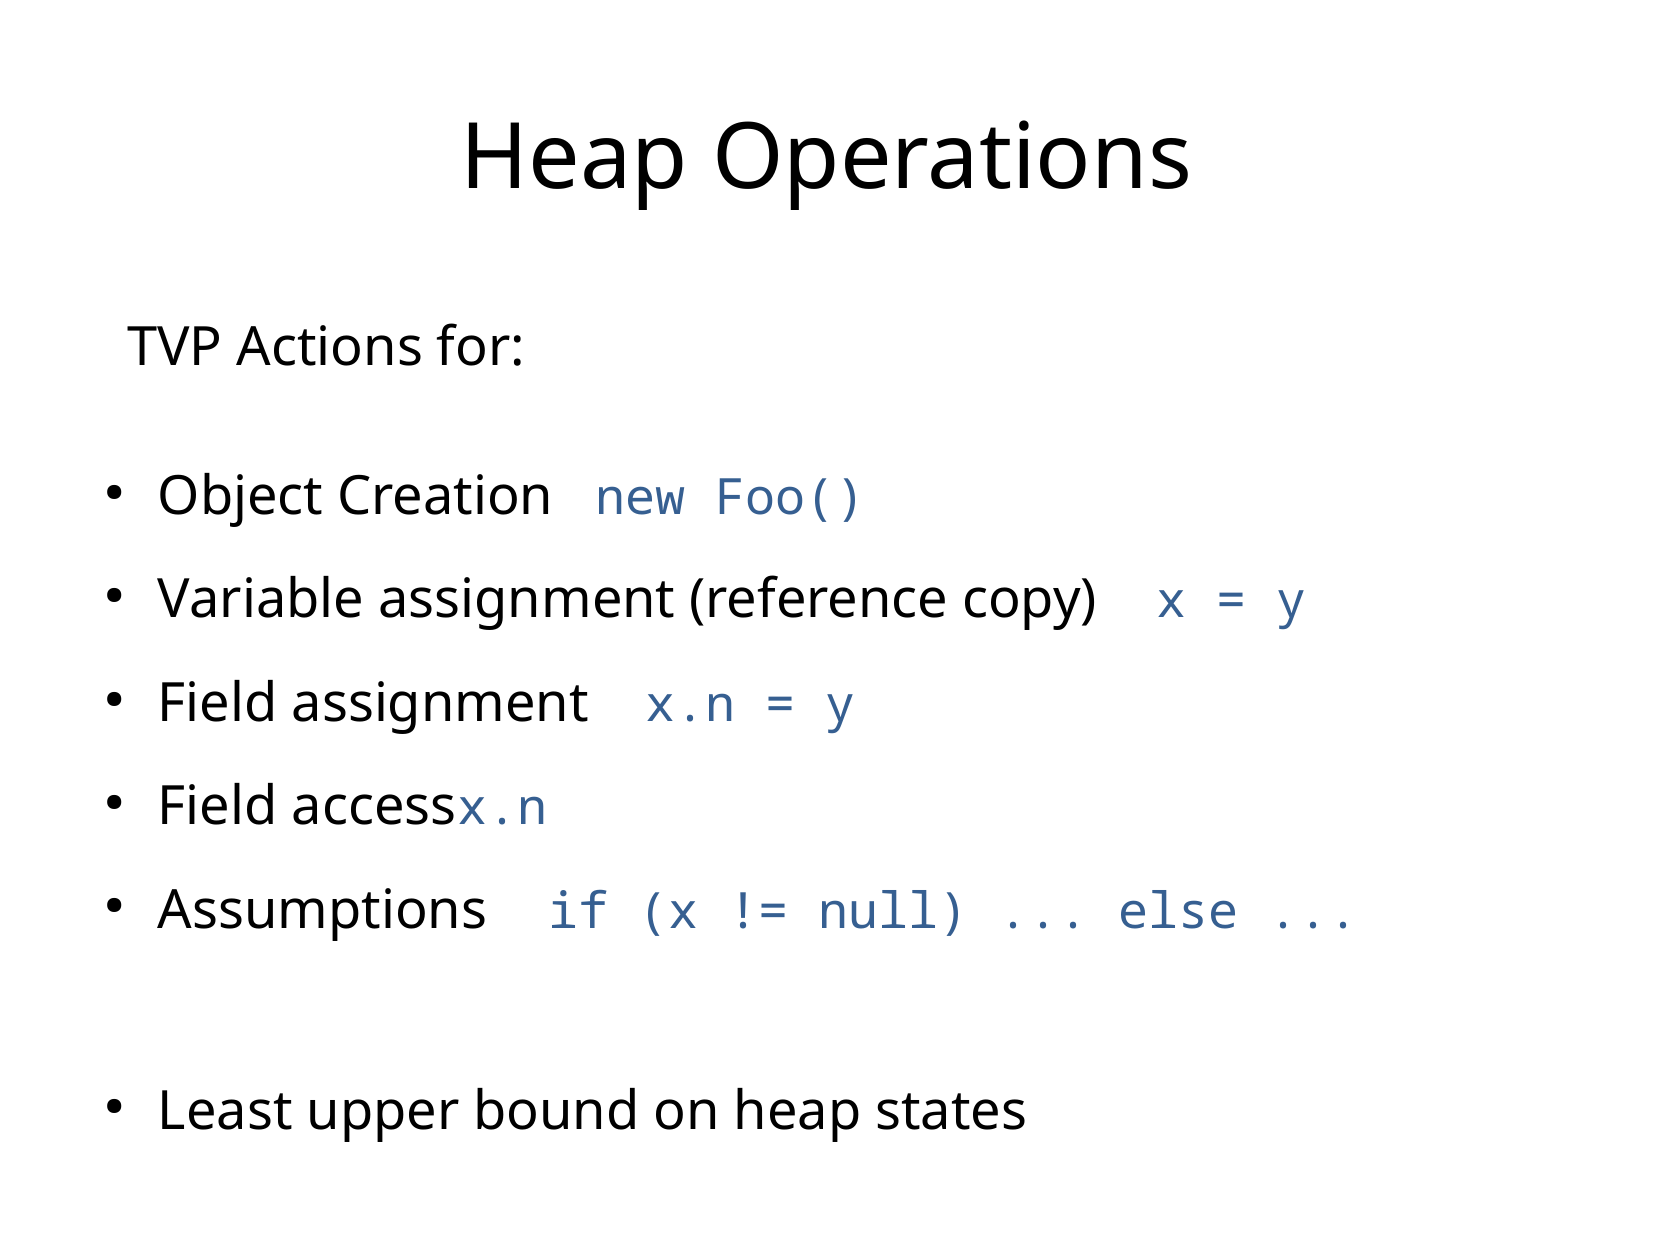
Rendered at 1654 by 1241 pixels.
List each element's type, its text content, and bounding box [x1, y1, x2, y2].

list Object Creation new Foo() Variable assignment (reference copy) x = y Field assignment x.n = y Field access x.n Assumptions if (x != null) ... else ... Least upper bound on heap states [86, 456, 1576, 1241]
title Heap Operations [82, 49, 1571, 257]
text_box TVP Actions for: [112, 300, 1201, 381]
